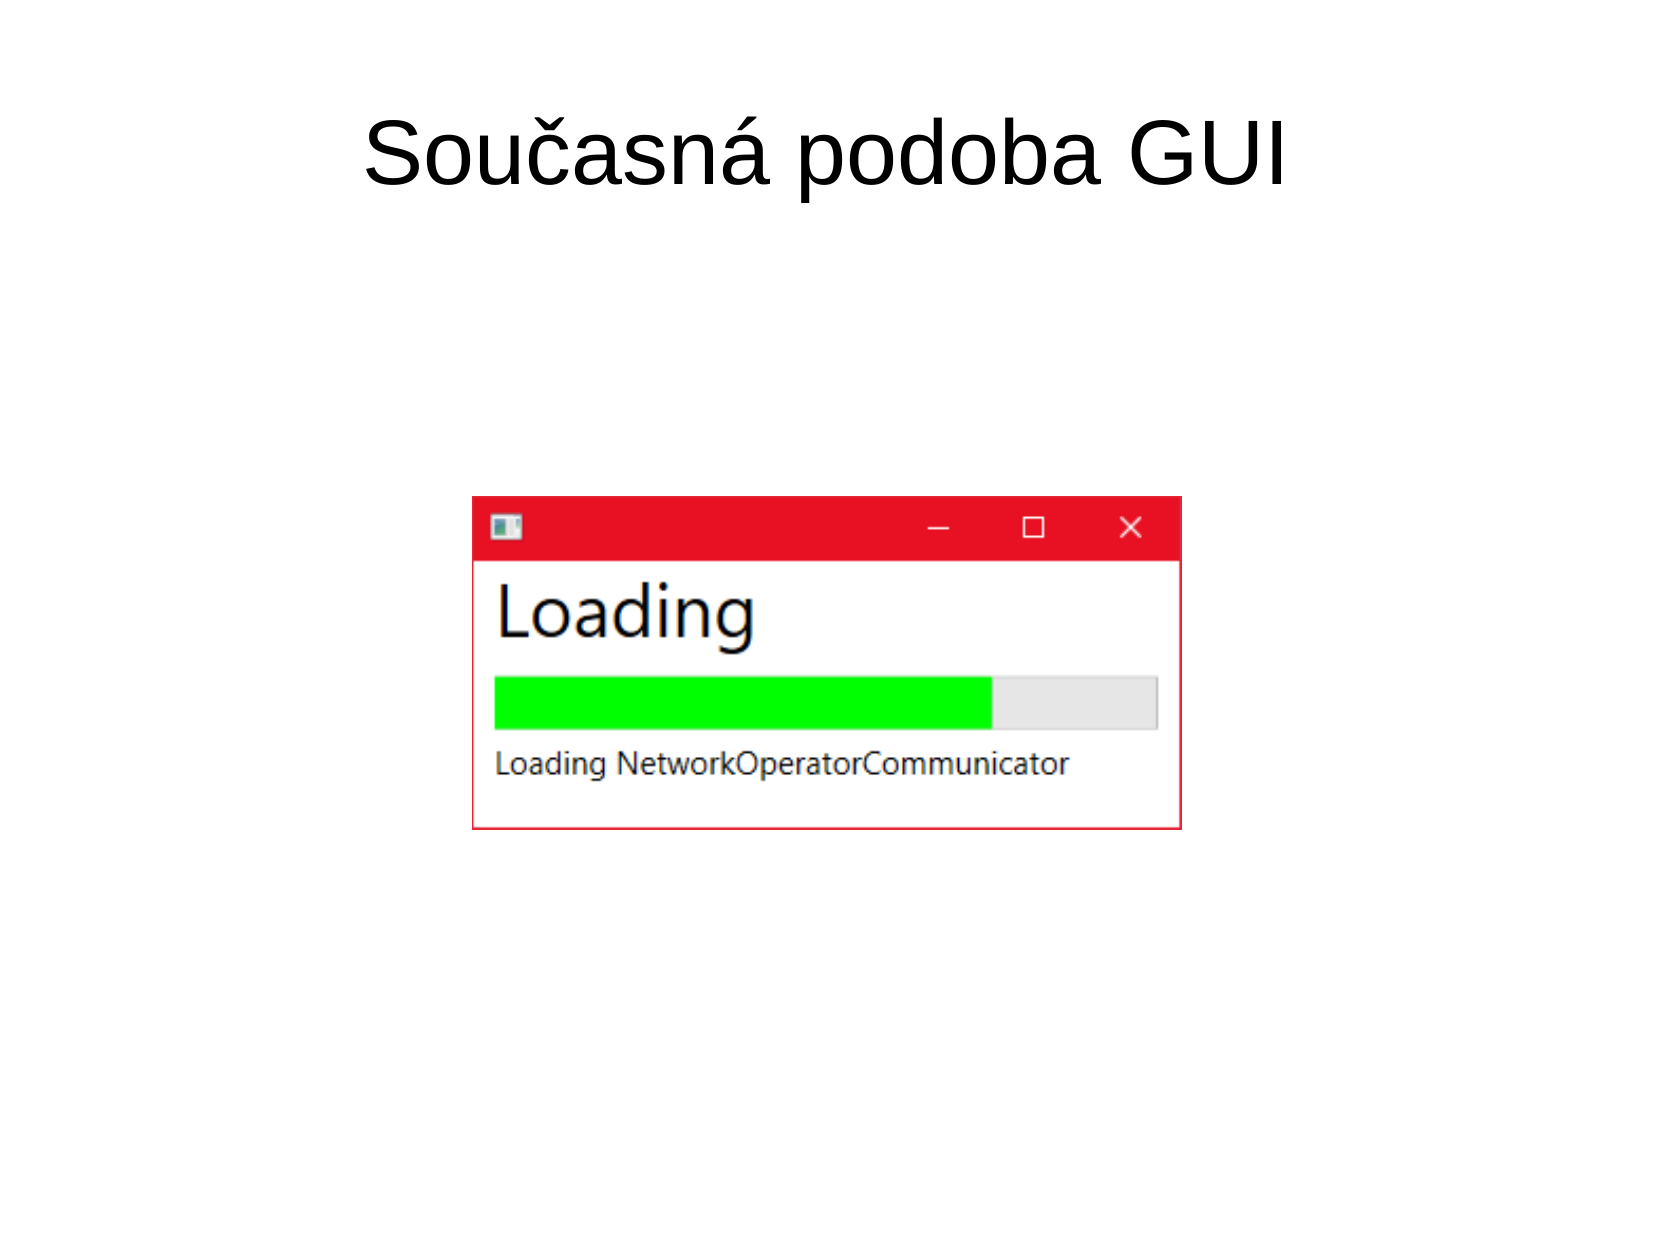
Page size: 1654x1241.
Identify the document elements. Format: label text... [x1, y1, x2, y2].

title Současná podoba GUI [82, 49, 1571, 257]
picture [472, 496, 1182, 830]
